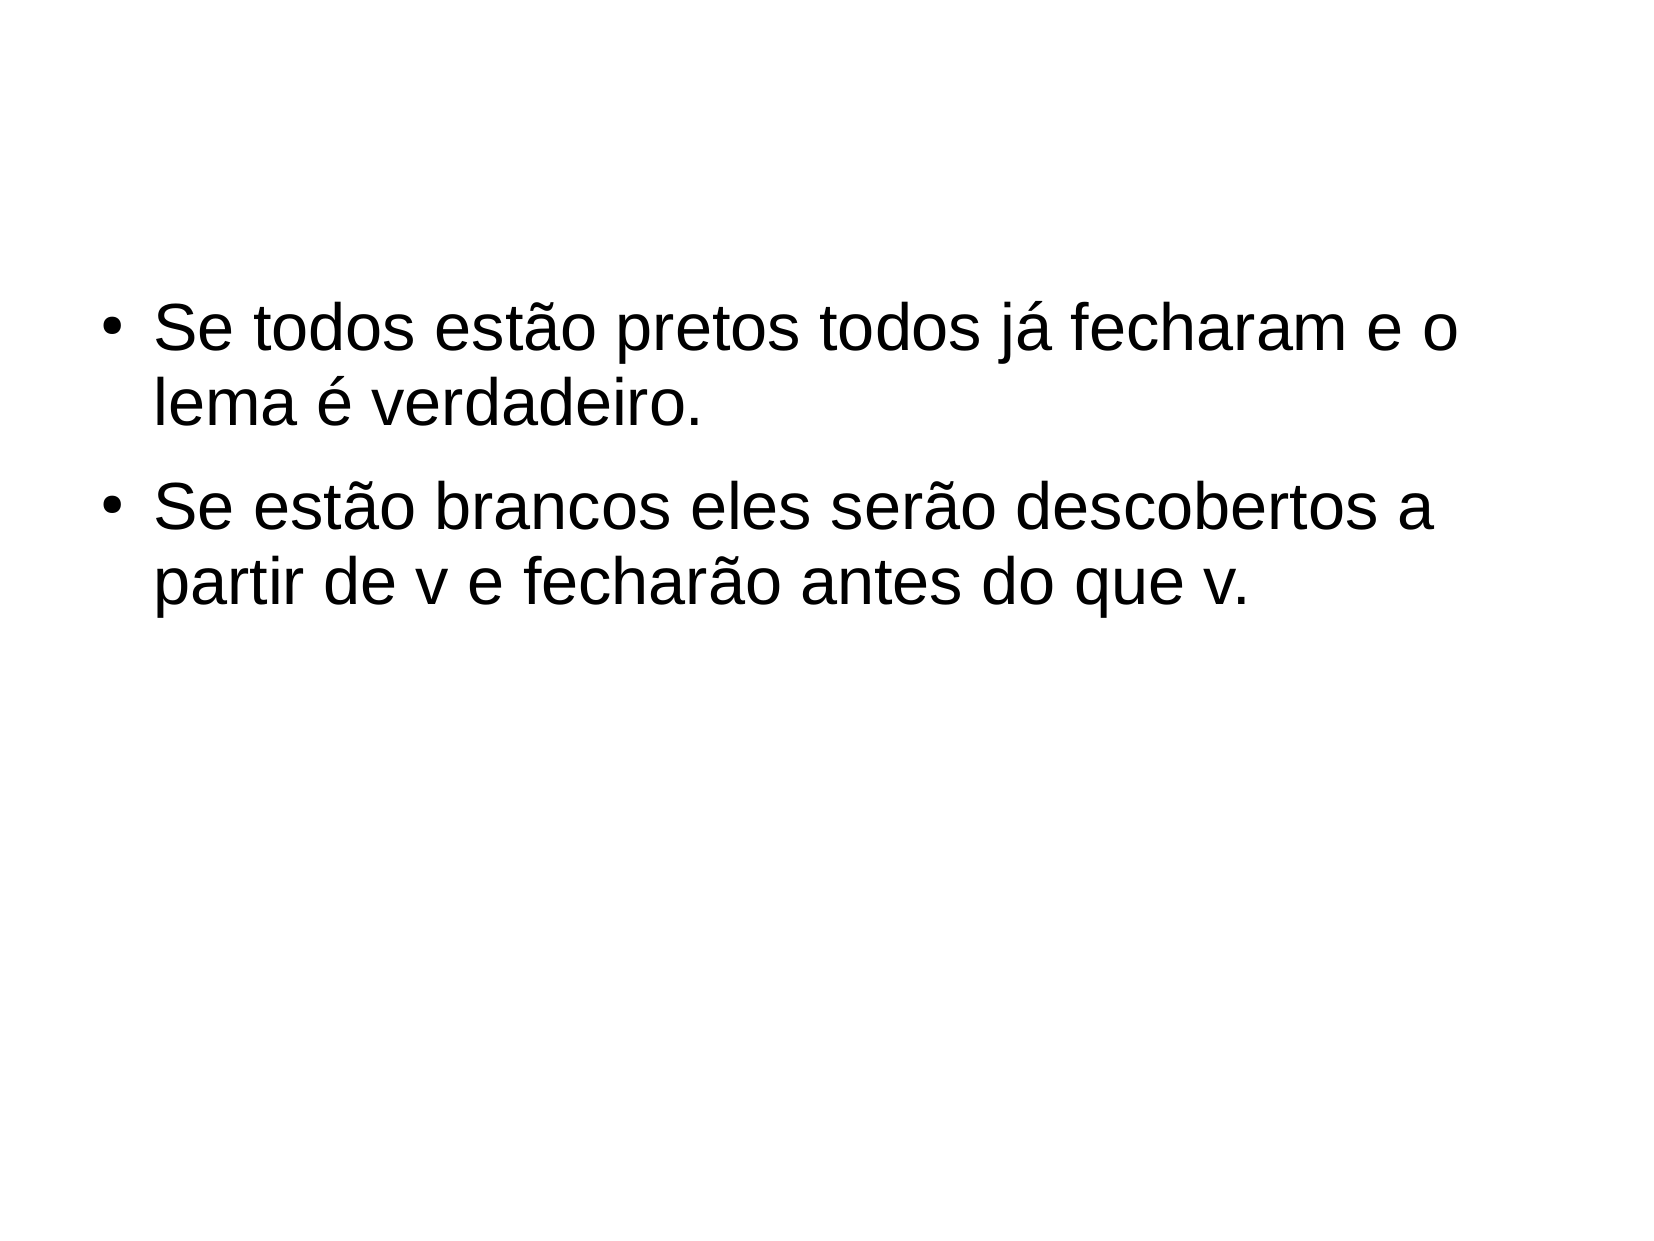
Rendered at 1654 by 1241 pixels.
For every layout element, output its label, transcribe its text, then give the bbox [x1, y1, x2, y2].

list Se todos estão pretos todos já fecharam e o lema é verdadeiro. Se estão brancos eles serão descobertos a partir de v e fecharão antes do que v. [82, 290, 1571, 1109]
